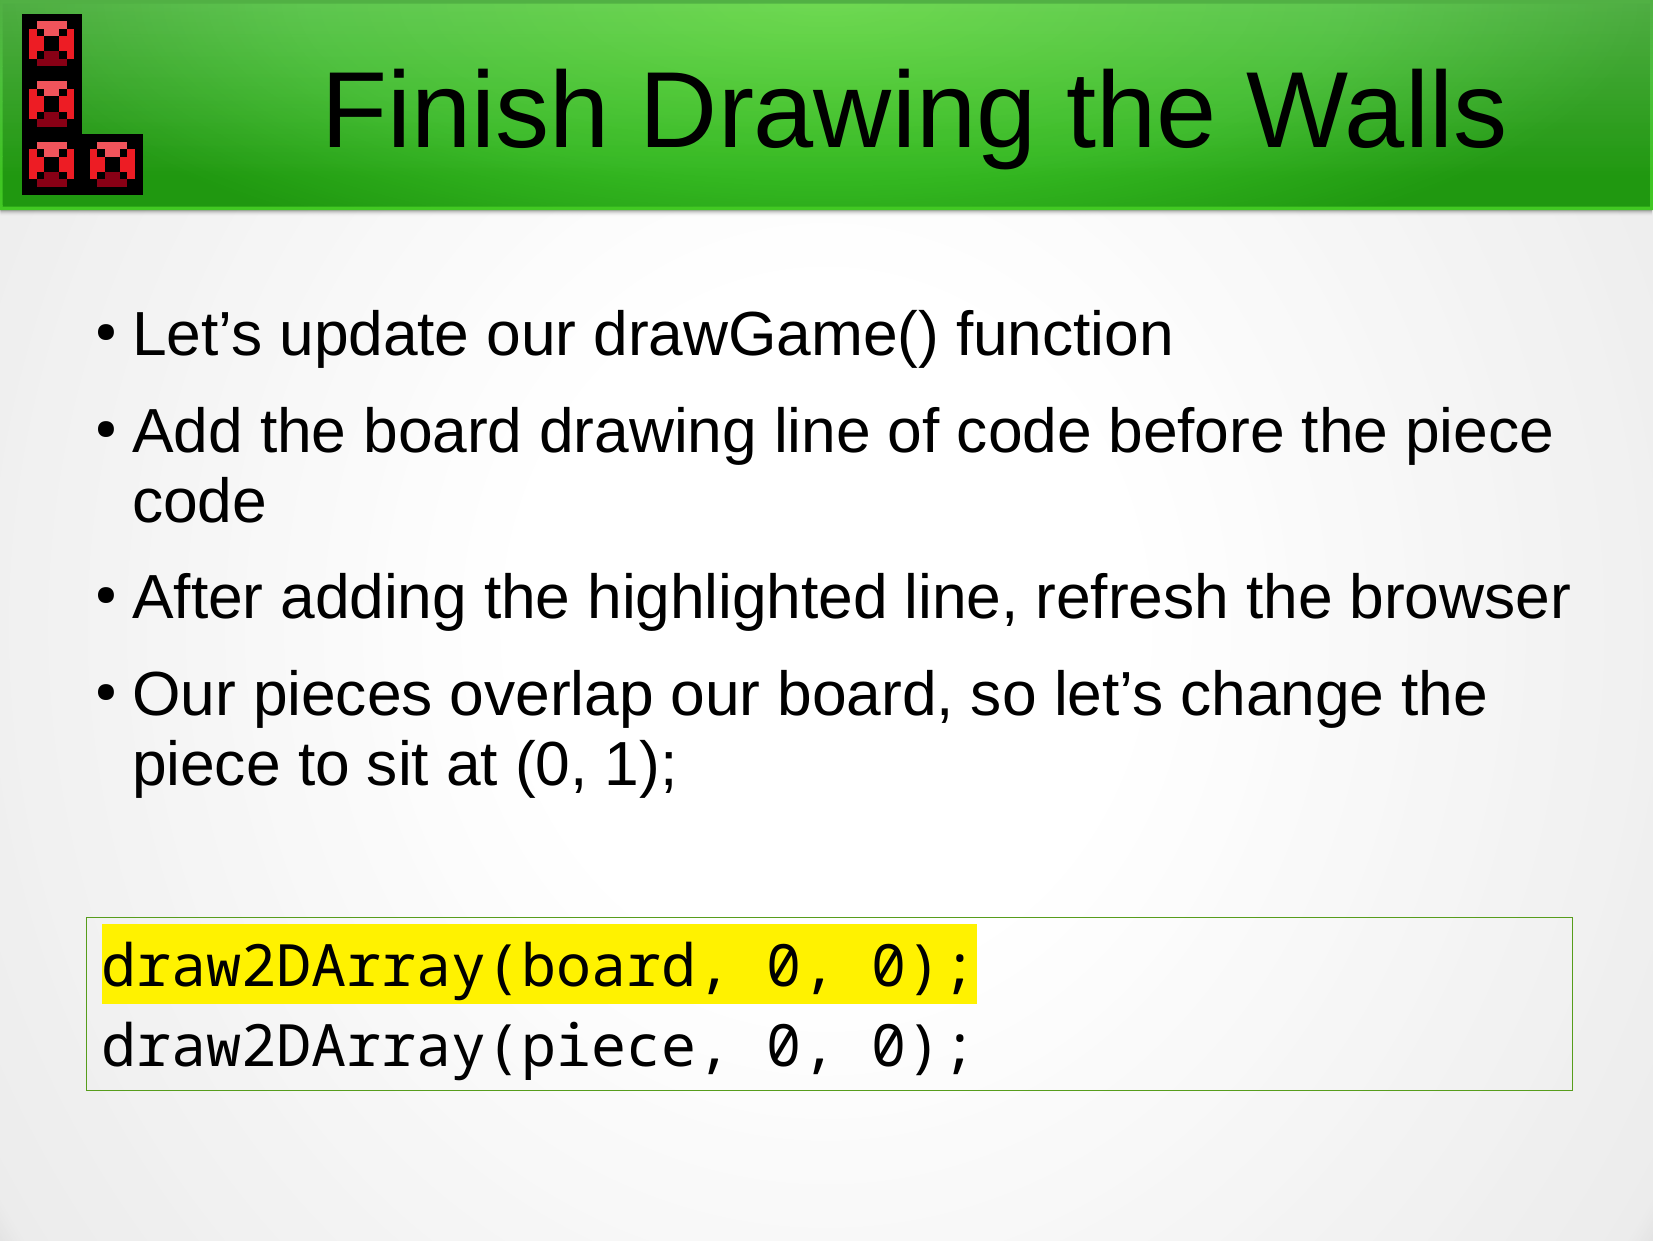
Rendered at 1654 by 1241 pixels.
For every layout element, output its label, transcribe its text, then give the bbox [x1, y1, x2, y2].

list Let’s update our drawGame() function Add the board drawing line of code before the piece code After adding the highlighted line, refresh the browser Our pieces overlap our board, so let’s change the piece to sit at (0, 1); [82, 299, 1576, 856]
picture [22, 14, 143, 195]
title Finish Drawing the Walls [195, 30, 1636, 190]
text_box draw2DArray(board, 0, 0); draw2DArray(piece, 0, 0); [86, 917, 1573, 1068]
